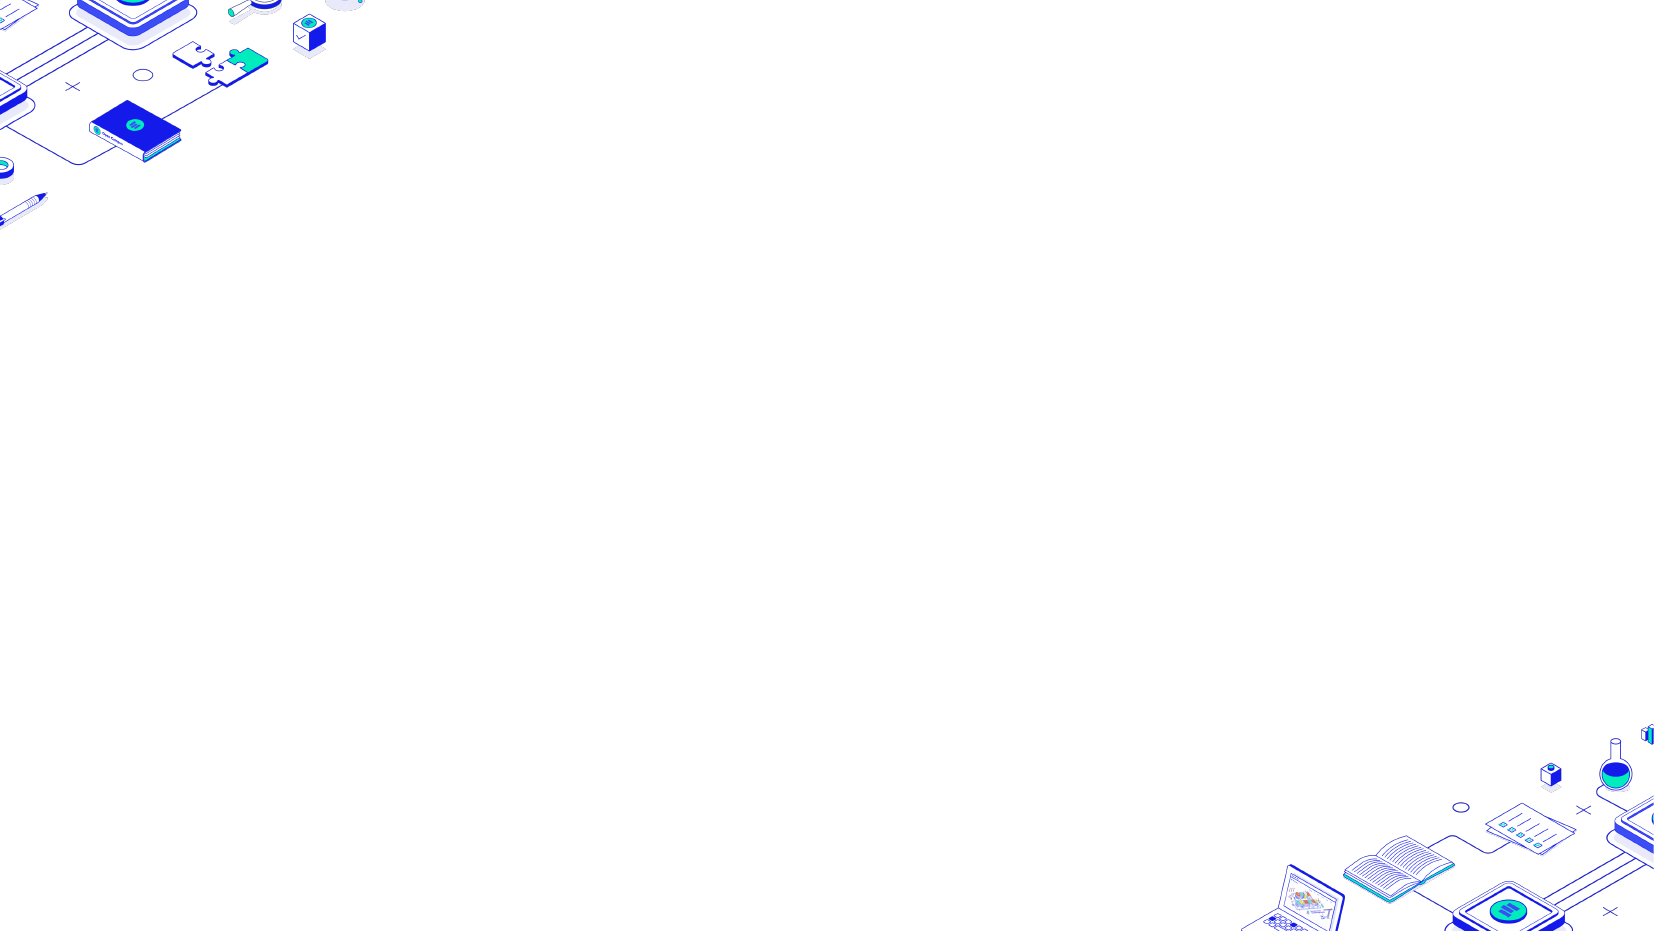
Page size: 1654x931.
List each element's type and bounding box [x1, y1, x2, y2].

picture [1237, 675, 1654, 931]
picture [0, 0, 378, 263]
